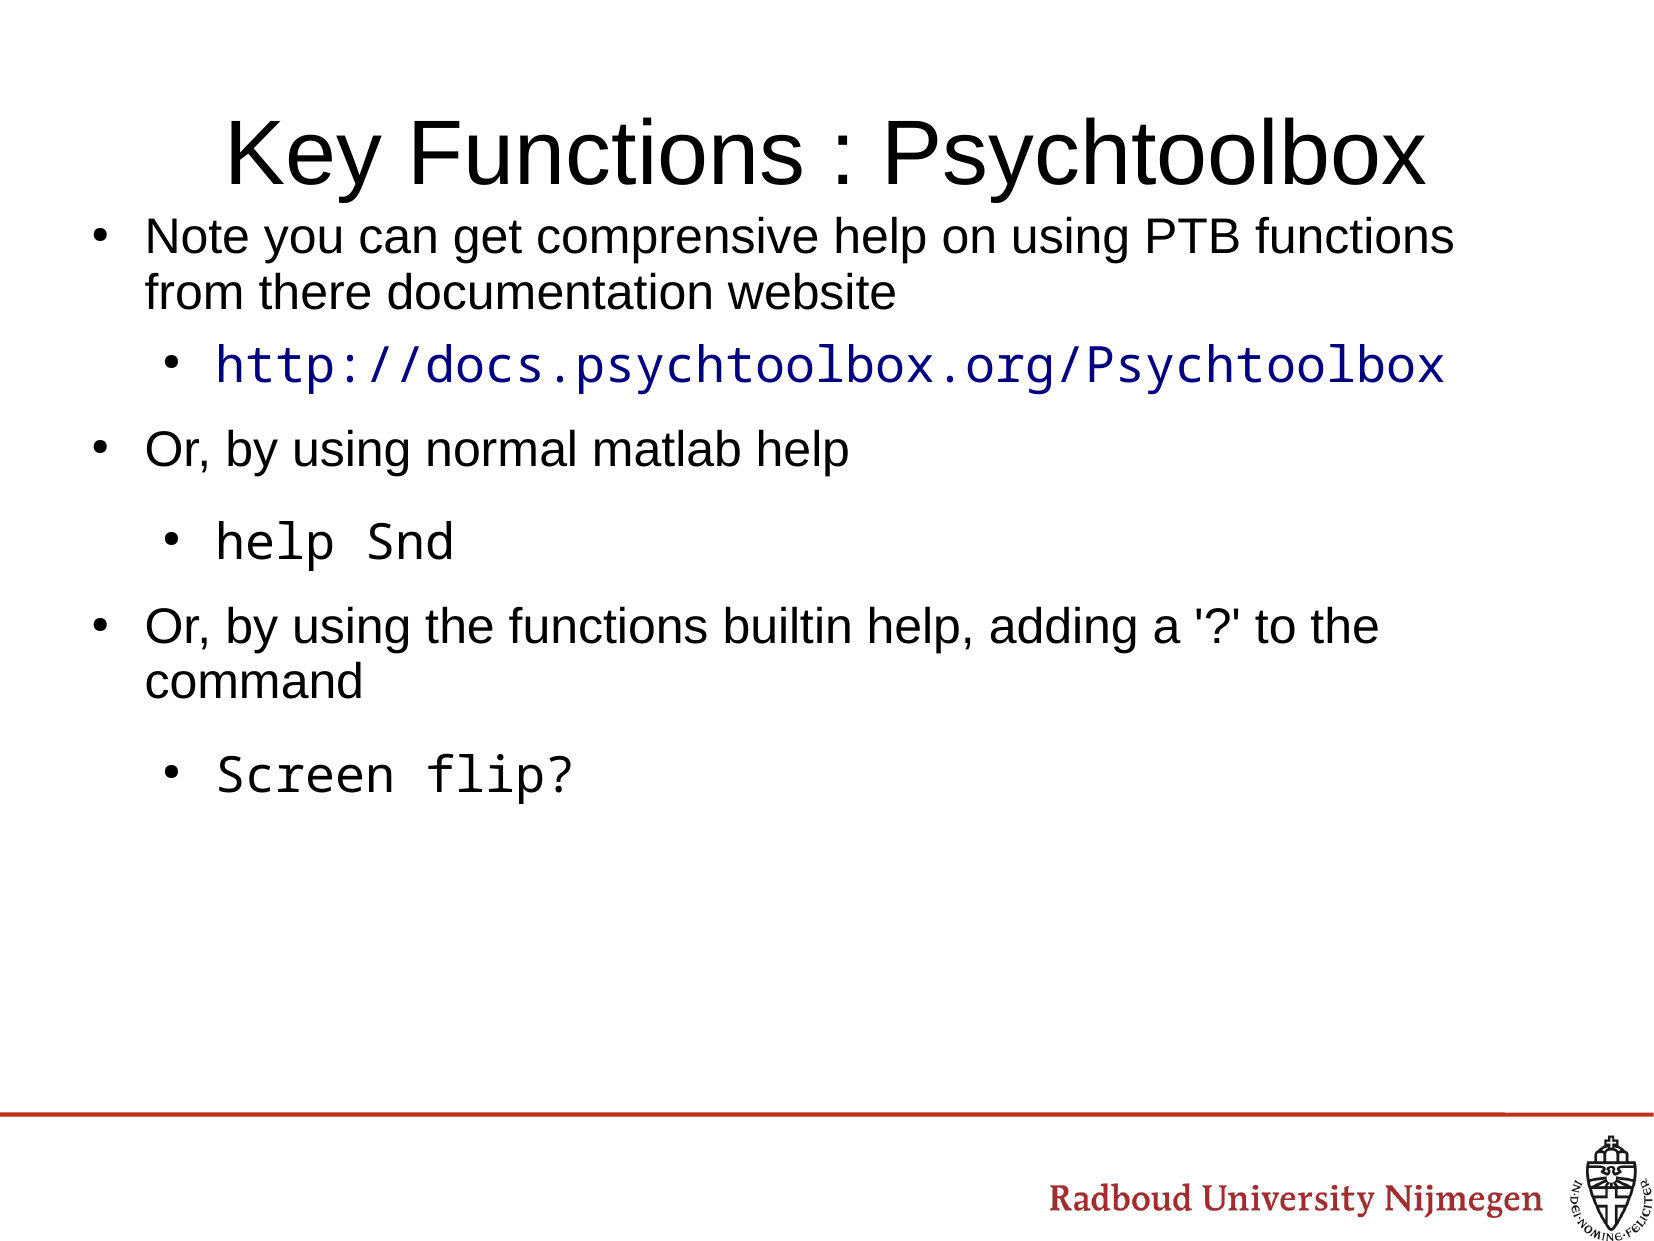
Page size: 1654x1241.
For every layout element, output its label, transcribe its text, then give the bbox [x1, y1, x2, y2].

picture [1050, 1134, 1654, 1241]
list Note you can get comprensive help on using PTB functions from there documentation website http://docs.psychtoolbox.org/Psychtoolbox Or, by using normal matlab help help Snd Or, by using the functions builtin help, adding a '?' to the command Screen flip? [73, 208, 1562, 1094]
title Key Functions : Psychtoolbox [82, 49, 1571, 257]
